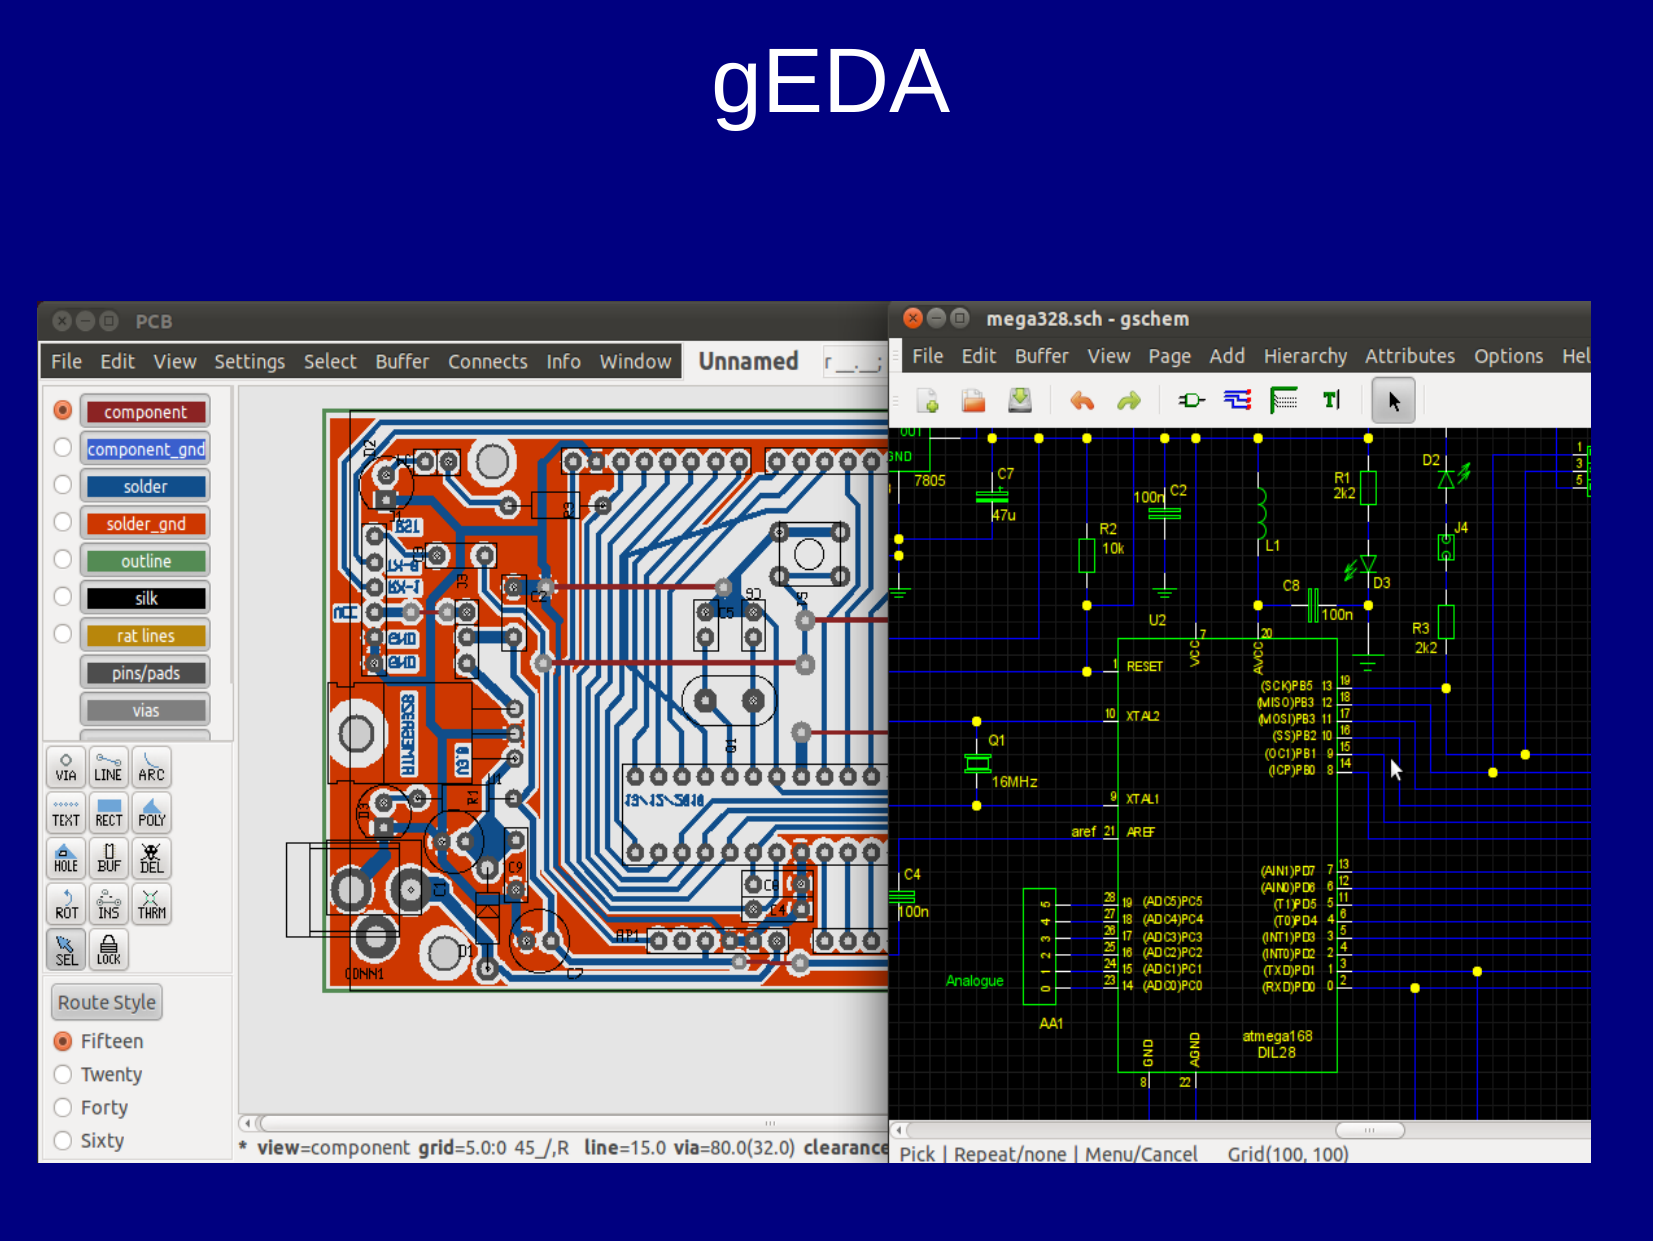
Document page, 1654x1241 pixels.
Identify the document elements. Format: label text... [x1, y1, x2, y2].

title gEDA [87, 11, 1576, 151]
picture [37, 301, 1591, 1163]
